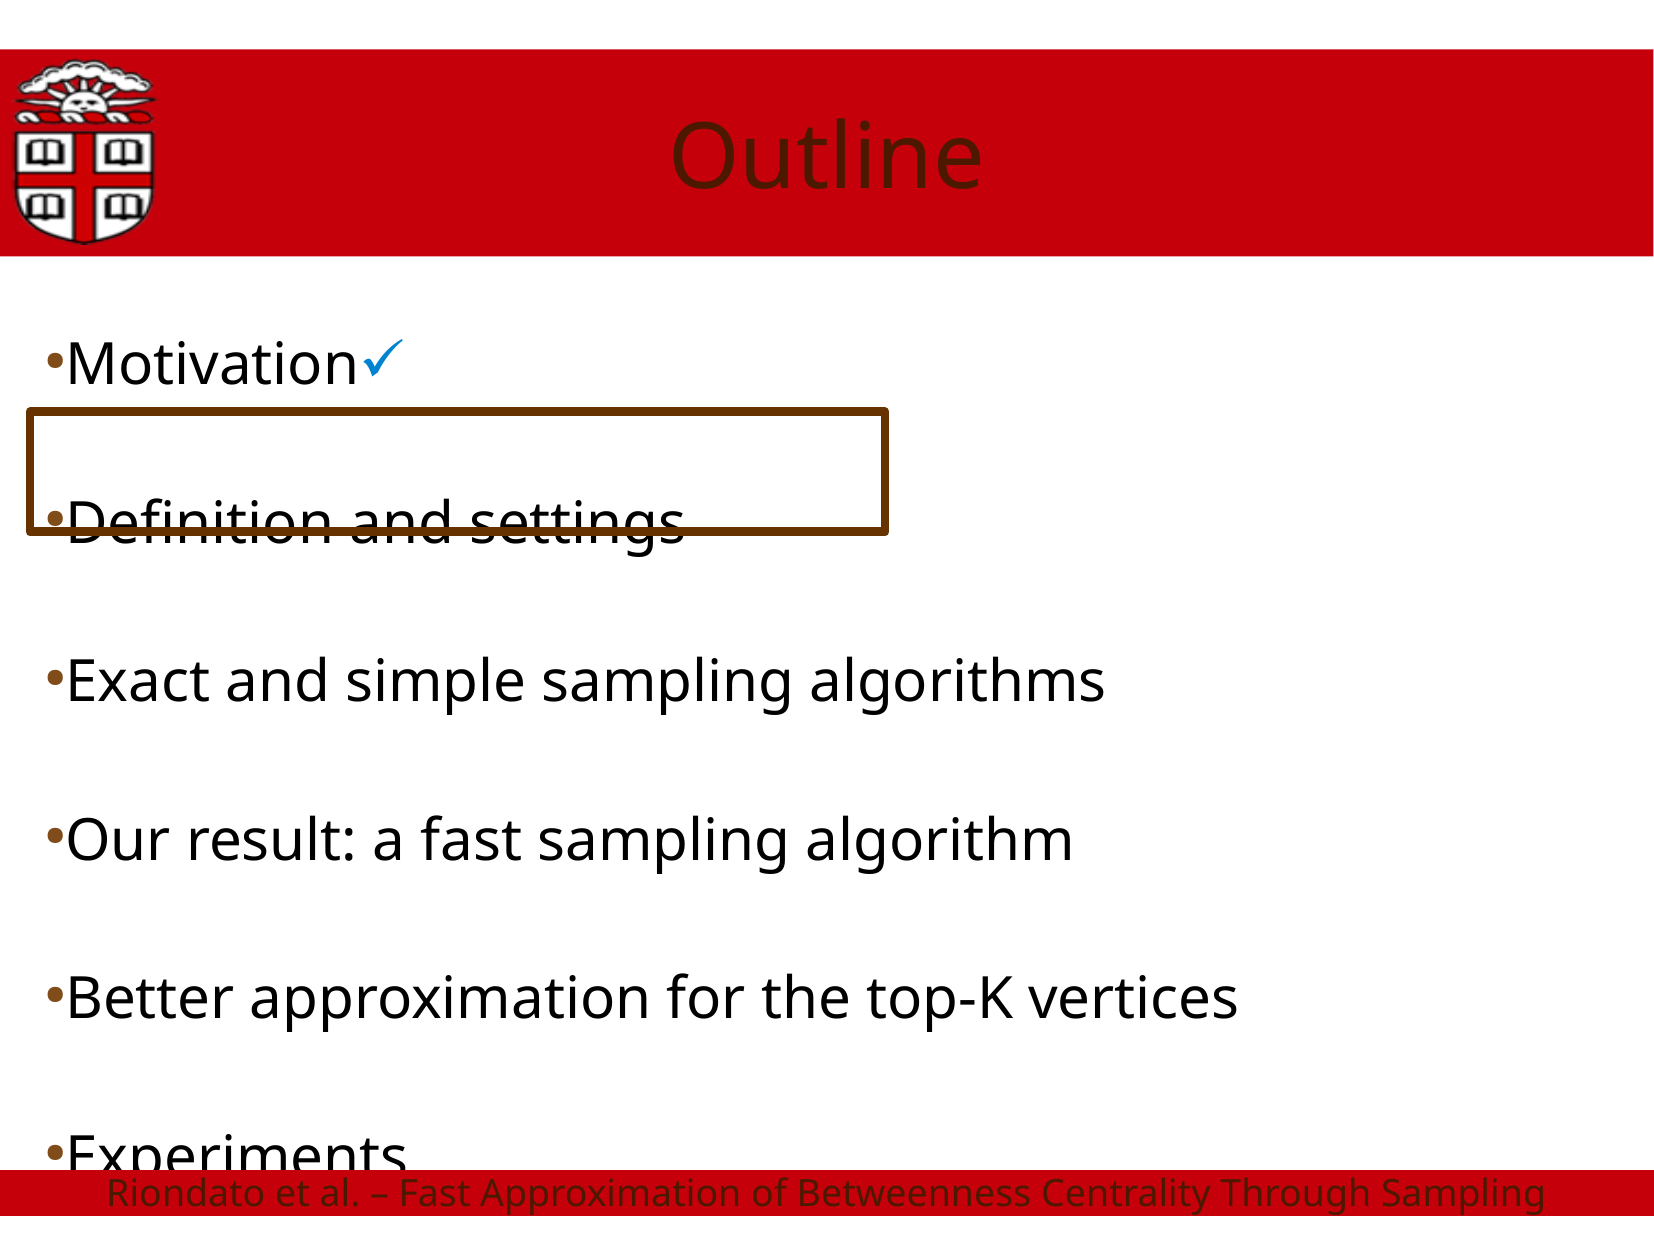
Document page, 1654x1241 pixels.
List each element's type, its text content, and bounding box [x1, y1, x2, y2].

picture [11, 59, 158, 245]
text_box Riondato et al. – Fast Approximation of Betweenness Centrality Through Sampling [0, 1170, 1654, 1216]
title Outline [0, 49, 1654, 257]
text_box Motivationü Definition and settings Exact and simple sampling algorithms Our result: a fast sampling algorithm Better approximation for the top-K vertices Experiments Conclusions [30, 315, 1621, 1126]
text_box Motivationü Definition and settings Exact and simple sampling algorithms Our result: a fast sampling algorithm Better approximation for the top-K vertices Experiments Conclusions [34, 416, 881, 527]
